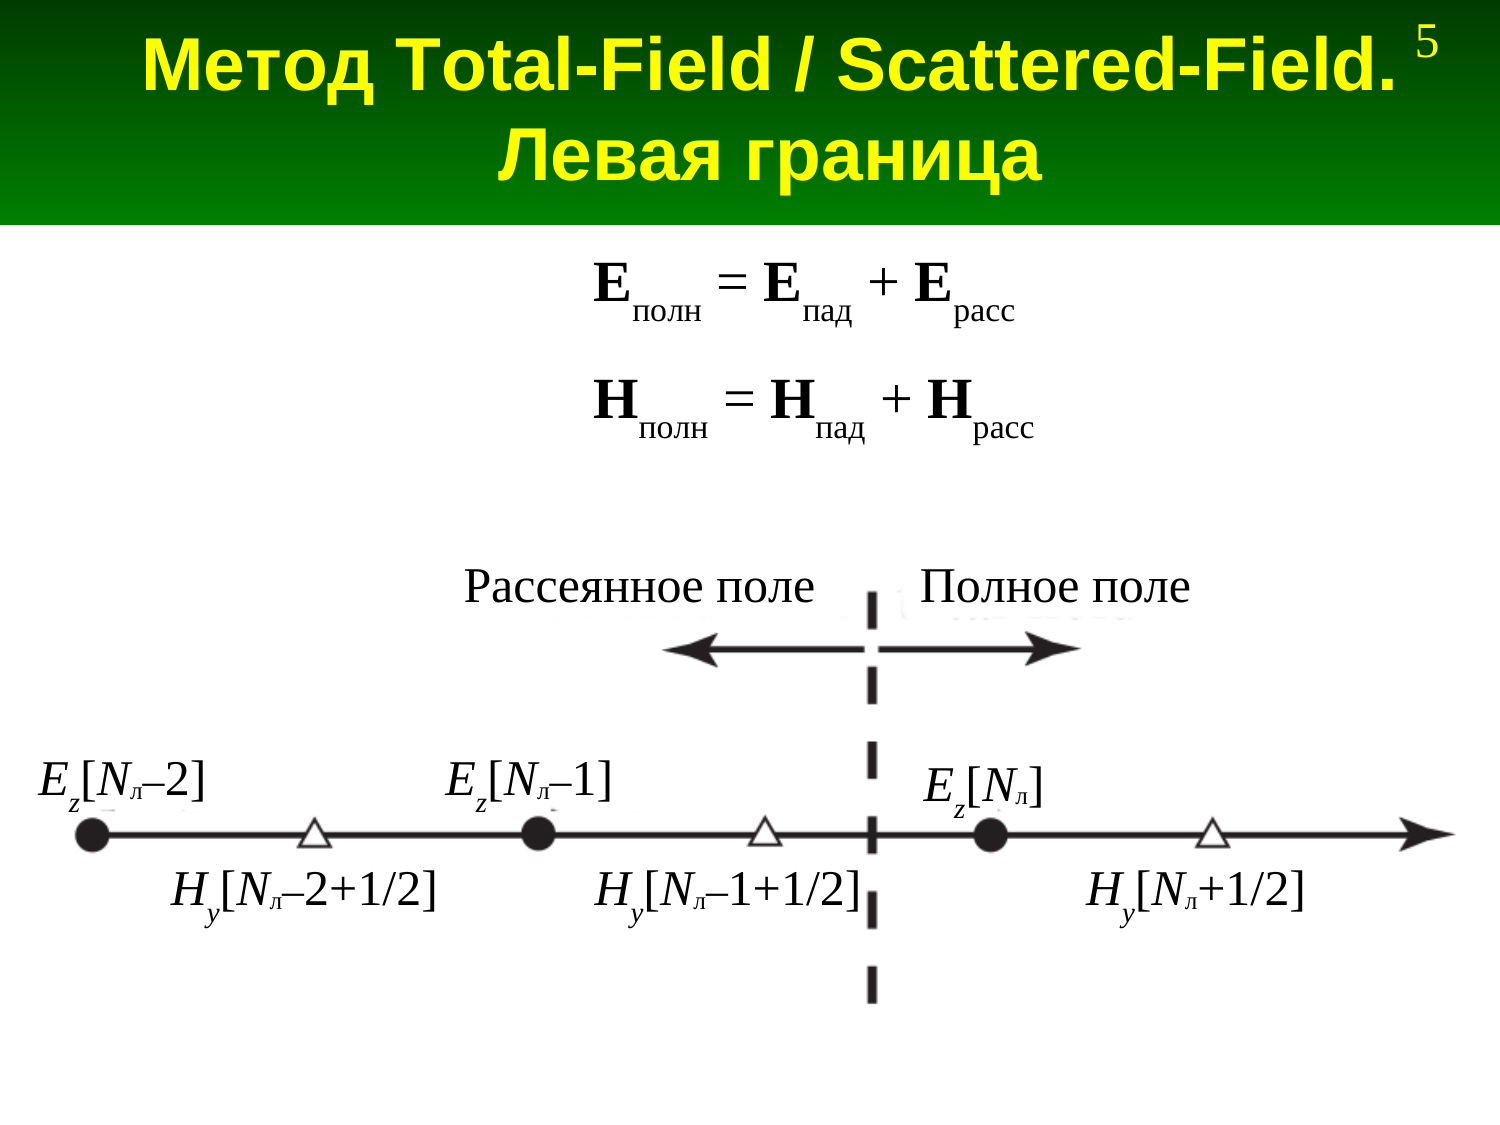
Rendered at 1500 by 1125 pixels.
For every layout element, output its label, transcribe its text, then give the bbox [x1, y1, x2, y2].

text_box Hy[Nл–2+1/2] [156, 848, 488, 938]
text_box Ez[Nл–1] [430, 738, 655, 829]
text_box Hполн = Hпад + Hрасс [578, 353, 1051, 453]
text_box Hy[Nл+1/2] [1071, 848, 1342, 984]
picture [59, 541, 1477, 1022]
text_box Полное поле [905, 545, 1207, 621]
text_box Hy[Nл–1+1/2] [579, 848, 905, 943]
text_box Ez[Nл] [908, 744, 1075, 835]
text_box Eполн = Eпад + Eрасс [578, 236, 1031, 336]
text_box Рассеянное поле [448, 545, 831, 621]
title Метод Total-Field / Scattered-Field. Левая граница [100, 7, 1441, 204]
text_box Ez[Nл–2] [23, 738, 240, 886]
